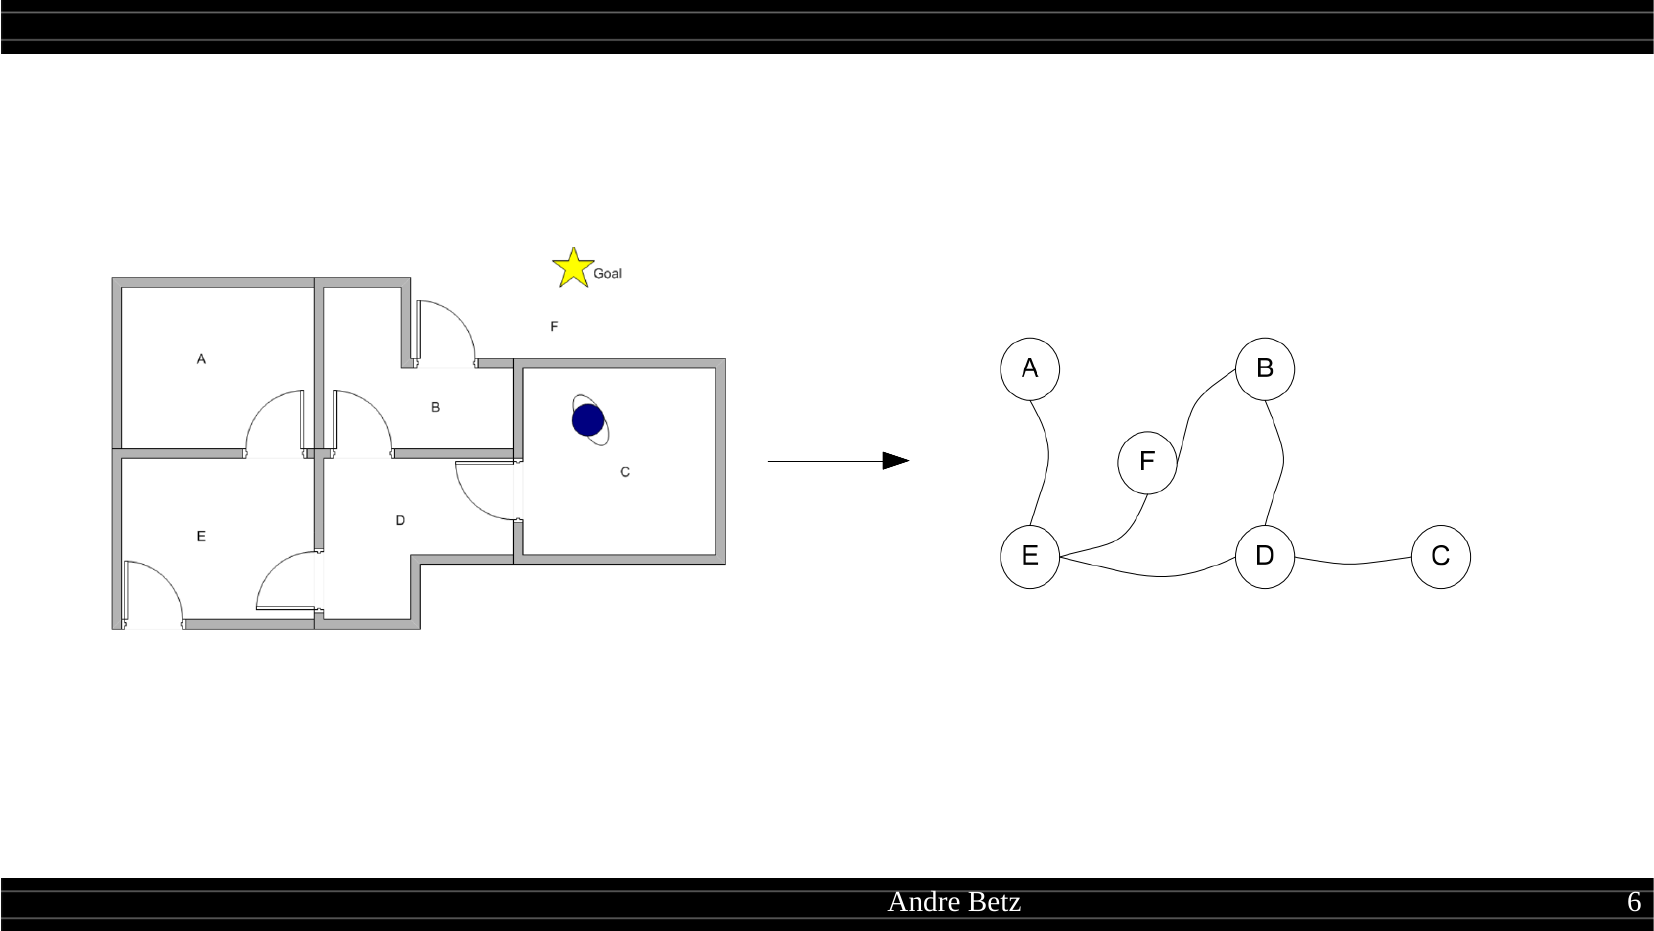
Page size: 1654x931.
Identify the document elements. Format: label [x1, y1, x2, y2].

picture [1, 0, 1654, 54]
picture [955, 318, 1501, 615]
picture [1, 878, 1654, 931]
picture [82, 247, 753, 662]
